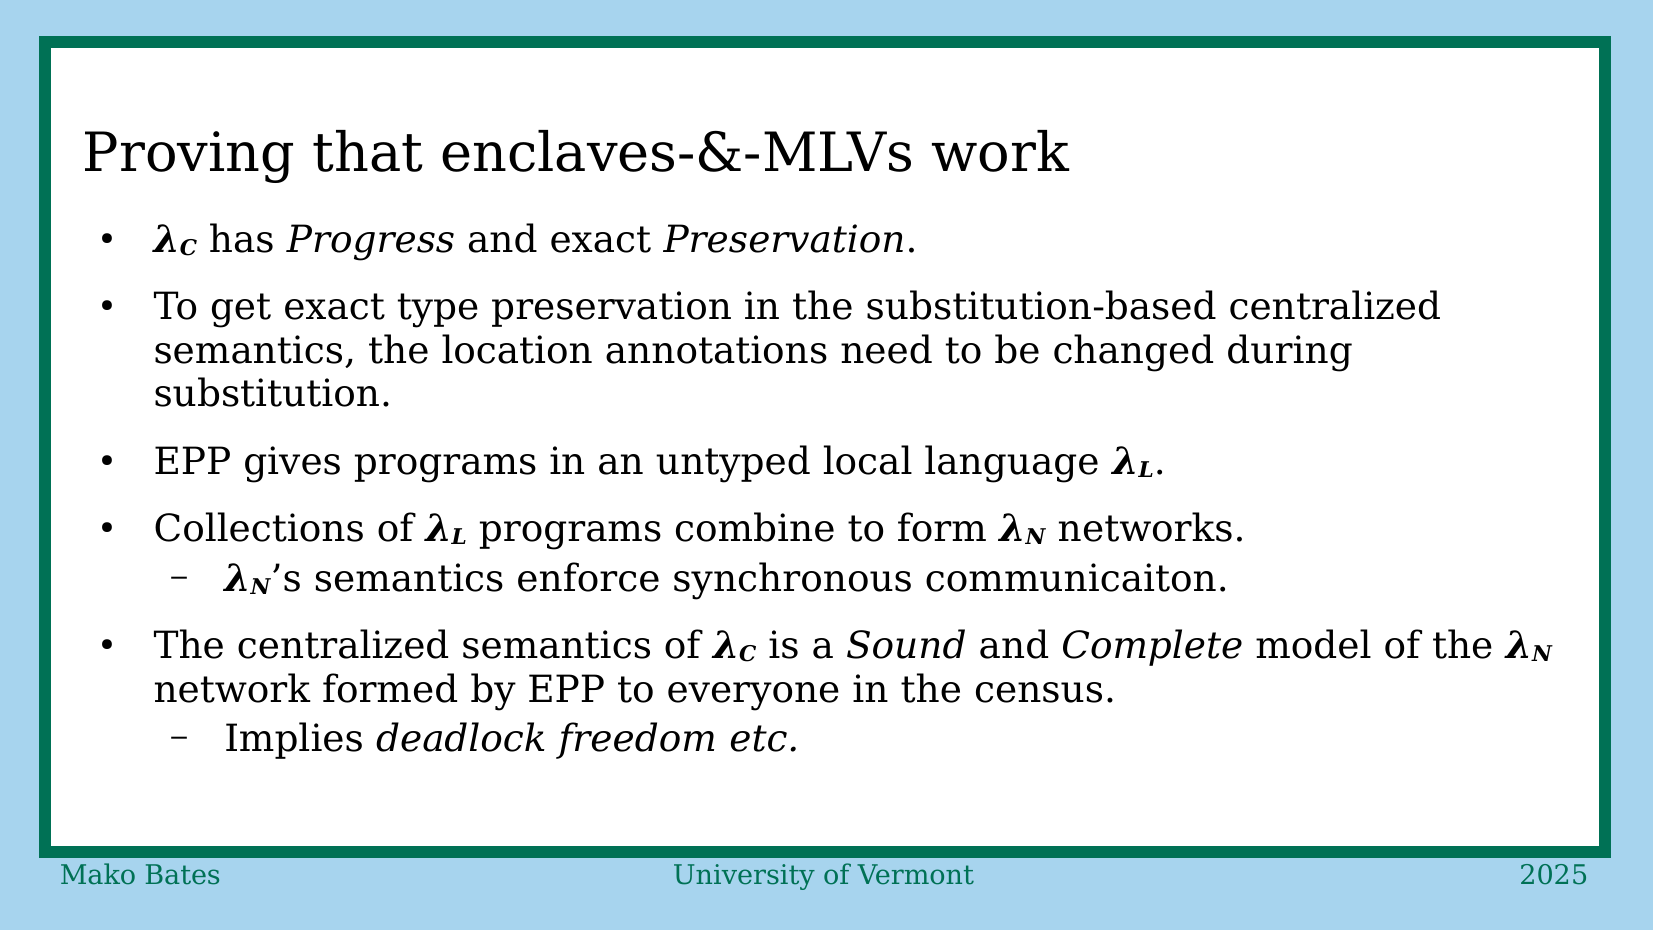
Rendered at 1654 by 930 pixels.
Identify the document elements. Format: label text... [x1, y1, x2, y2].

title Proving that enclaves-&-MLVs work [82, 101, 1571, 205]
text_box [687, 864, 691, 877]
list 𝝀𝑪 has Progress and exact Preservation. To get exact type preservation in the substitution-based centralized semantics, the location annotations need to be changed during substitution. EPP gives programs in an untyped local language 𝝀𝑳. Collections of 𝝀𝑳 programs combine to form 𝝀𝑵 networks. 𝝀𝑵’s semantics enforce synchronous communicaiton. The centralized semantics of 𝝀𝑪 is a Sound and Complete model of the 𝝀𝑵 network formed by EPP to everyone in the census. Implies deadlock freedom etc. [82, 217, 1571, 777]
